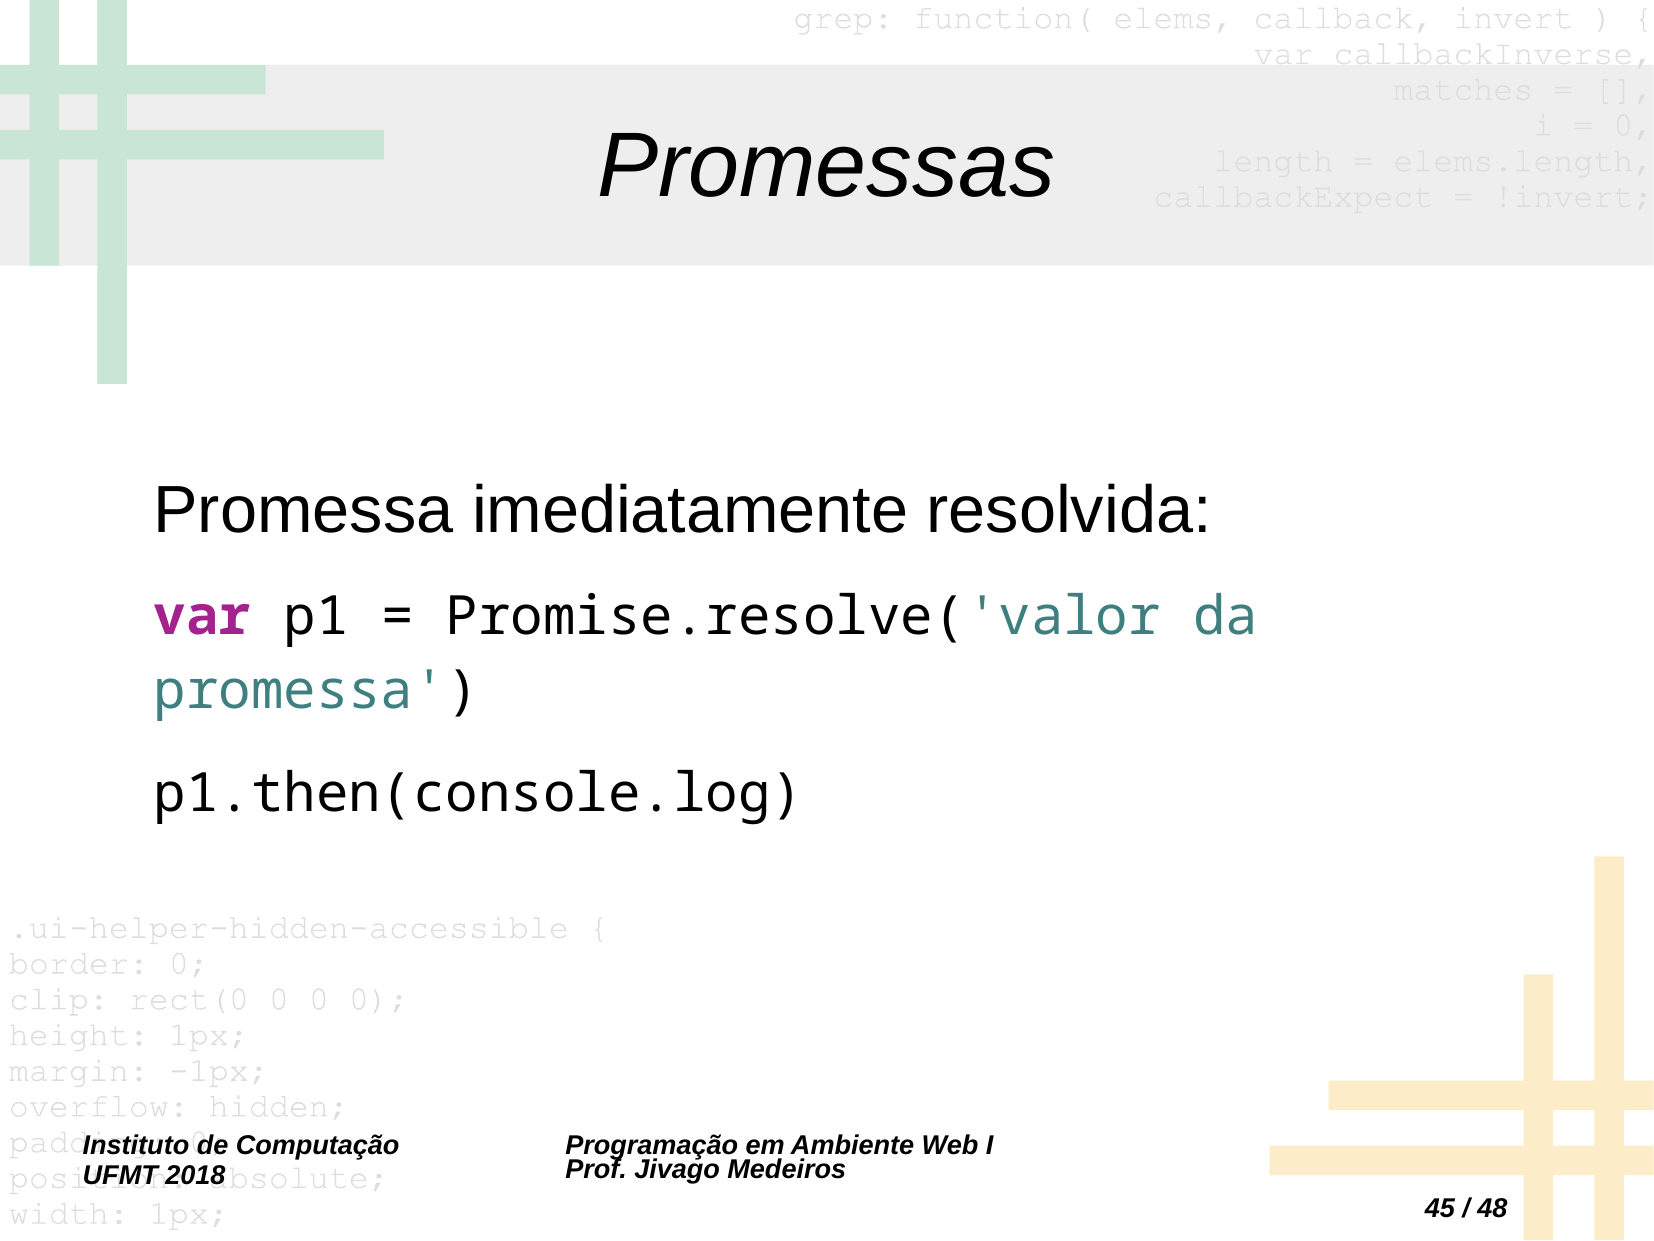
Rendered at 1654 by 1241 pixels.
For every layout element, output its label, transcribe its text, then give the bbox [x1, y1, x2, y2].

list Promessa imediatamente resolvida: var p1 = Promise.resolve('valor da promessa') p1.then(console.log) [82, 290, 1571, 1010]
title Promessas [82, 61, 1571, 269]
